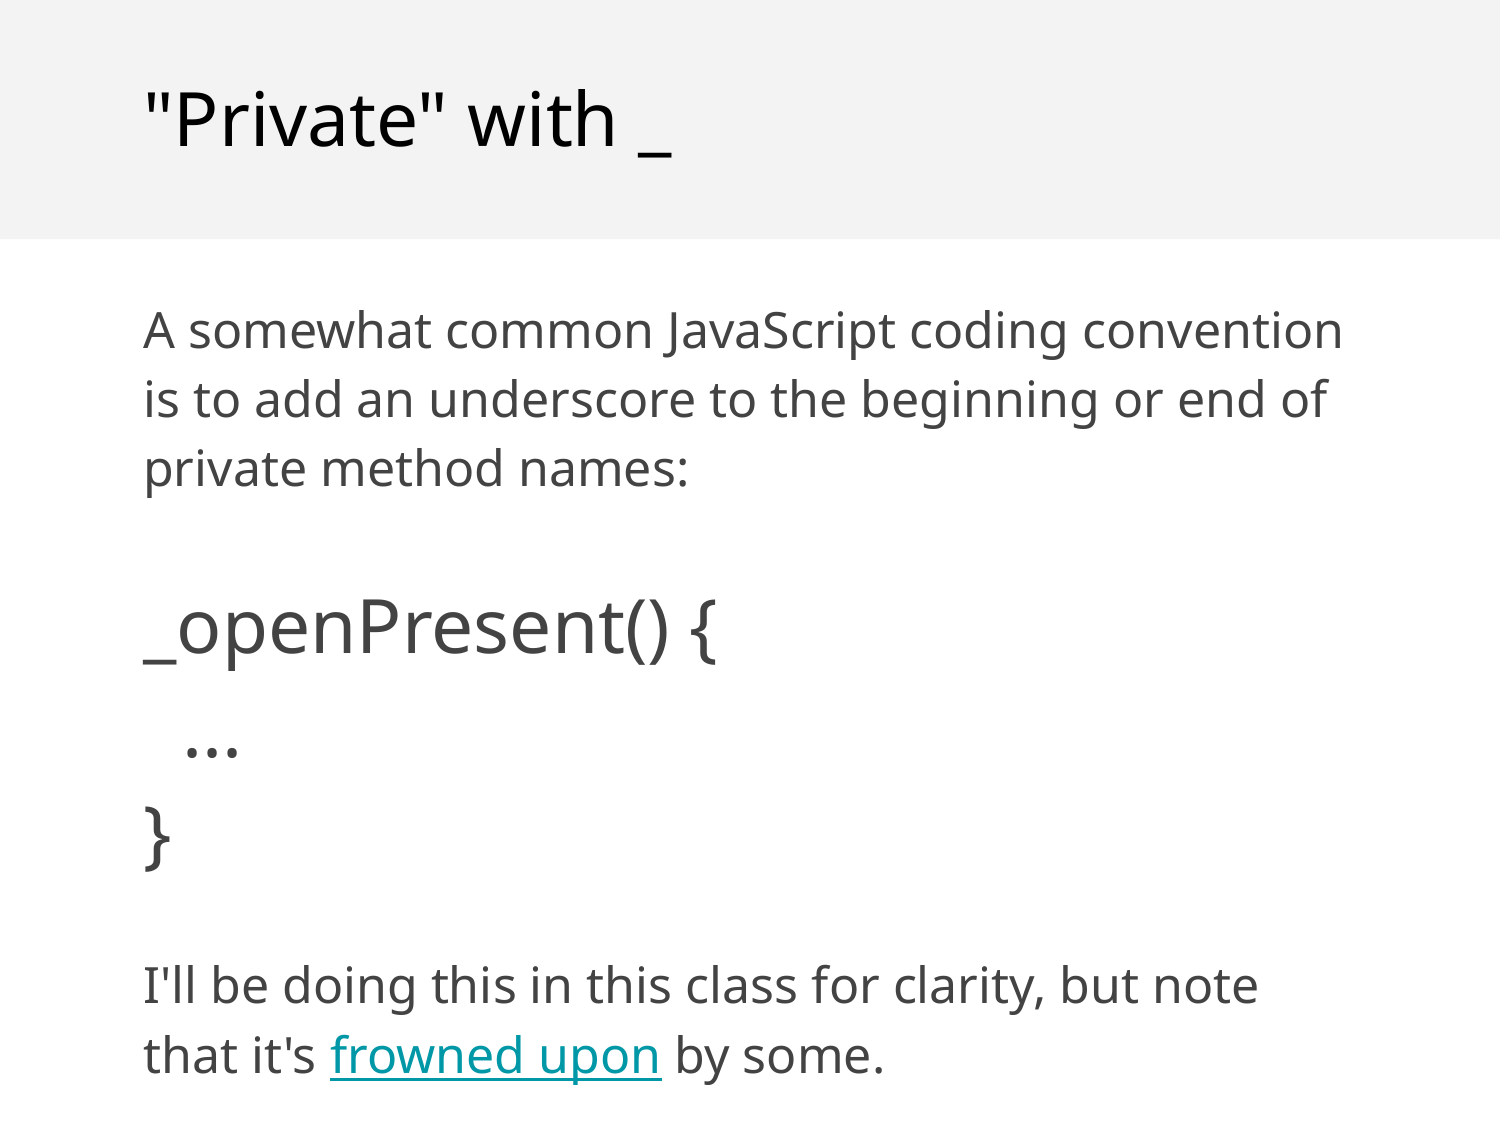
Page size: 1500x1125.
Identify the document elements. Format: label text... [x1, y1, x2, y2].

title "Private" with _ [128, 56, 1372, 183]
list A somewhat common JavaScript coding convention is to add an underscore to the beginning or end of private method names: _openPresent() { ... } I'll be doing this in this class for clarity, but note that it's frowned upon by some. [128, 274, 1372, 1081]
